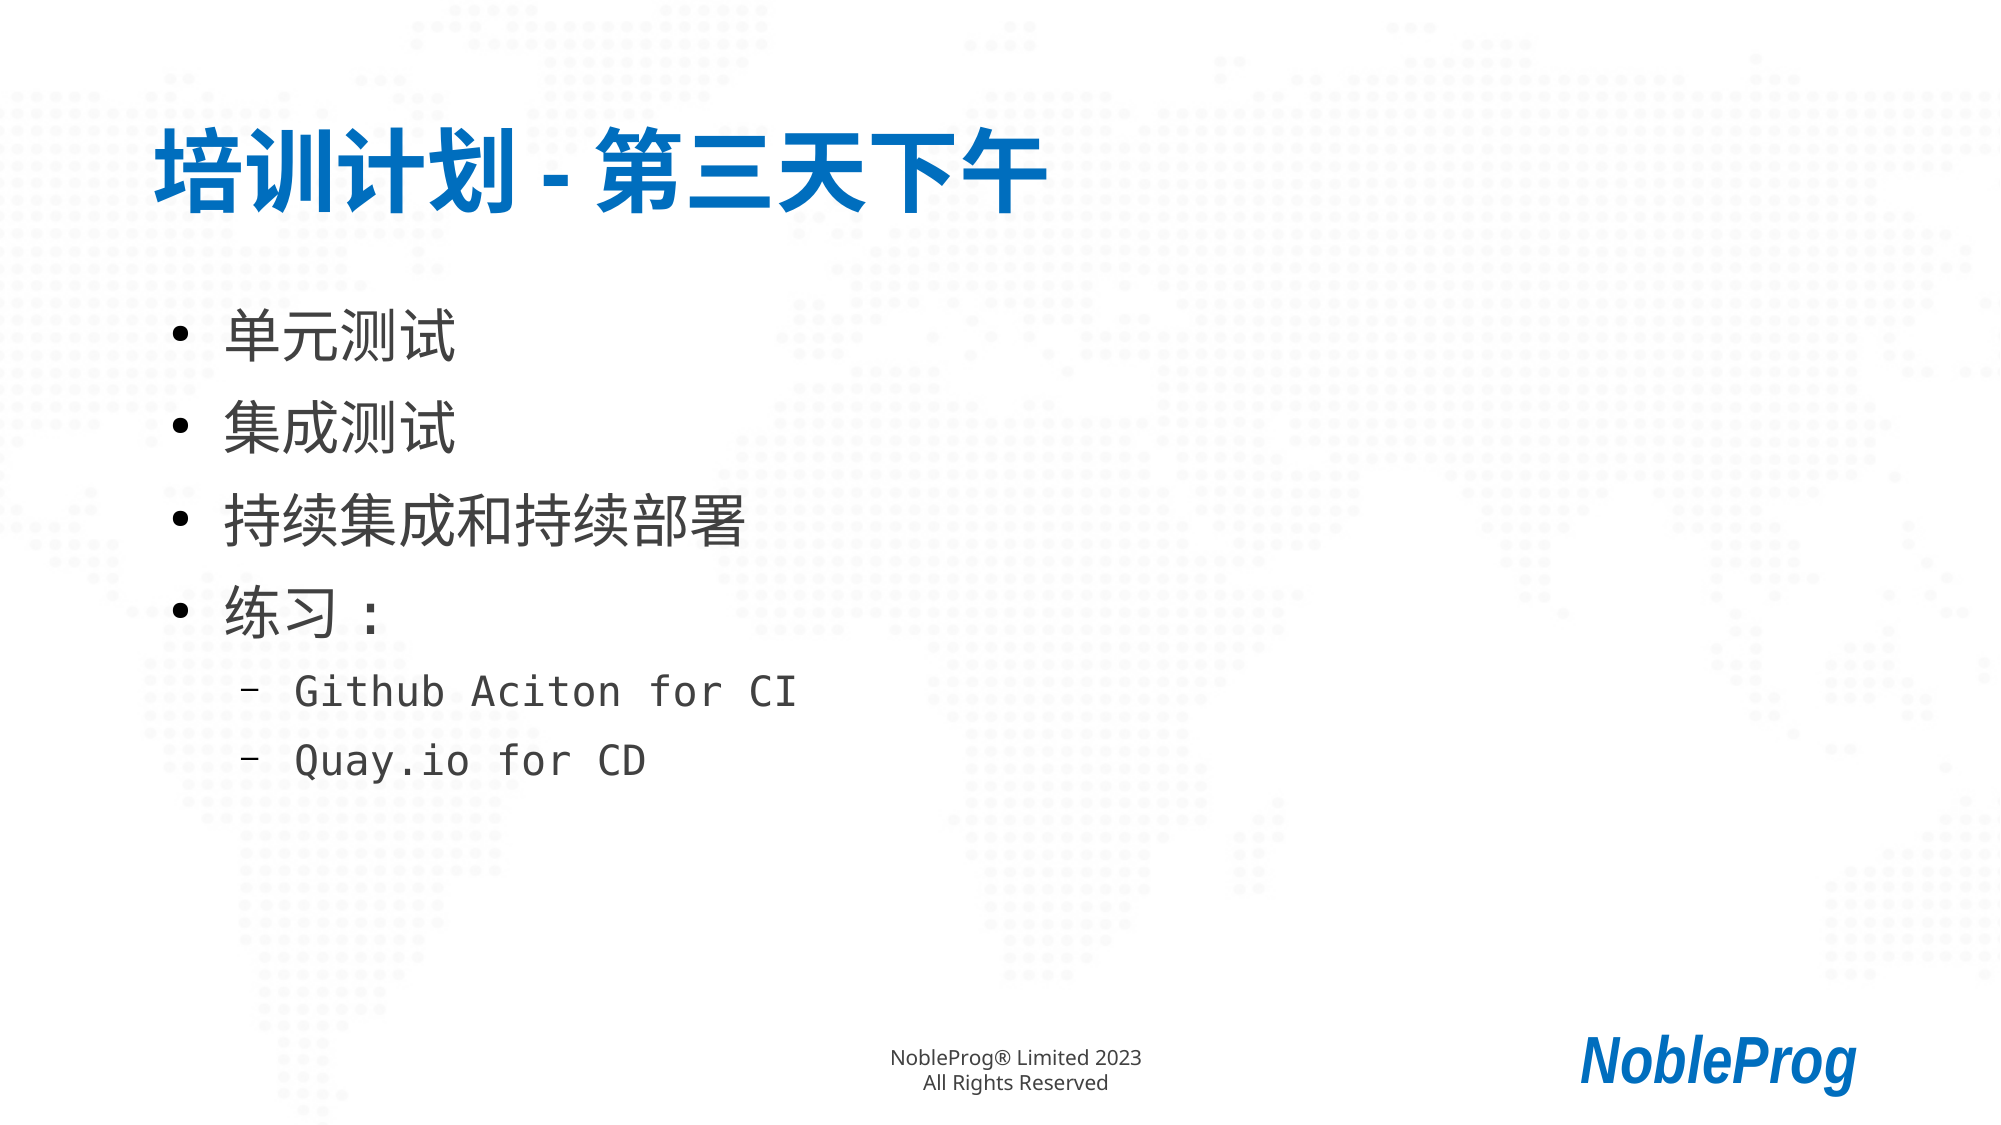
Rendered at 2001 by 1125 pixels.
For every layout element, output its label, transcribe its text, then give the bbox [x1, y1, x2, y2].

list 单元测试 集成测试 持续集成和持续部署 练习: Github Aciton for CI Quay.io for CD [137, 299, 1863, 1014]
title 培训计划-第三天下午 [137, 59, 1863, 278]
